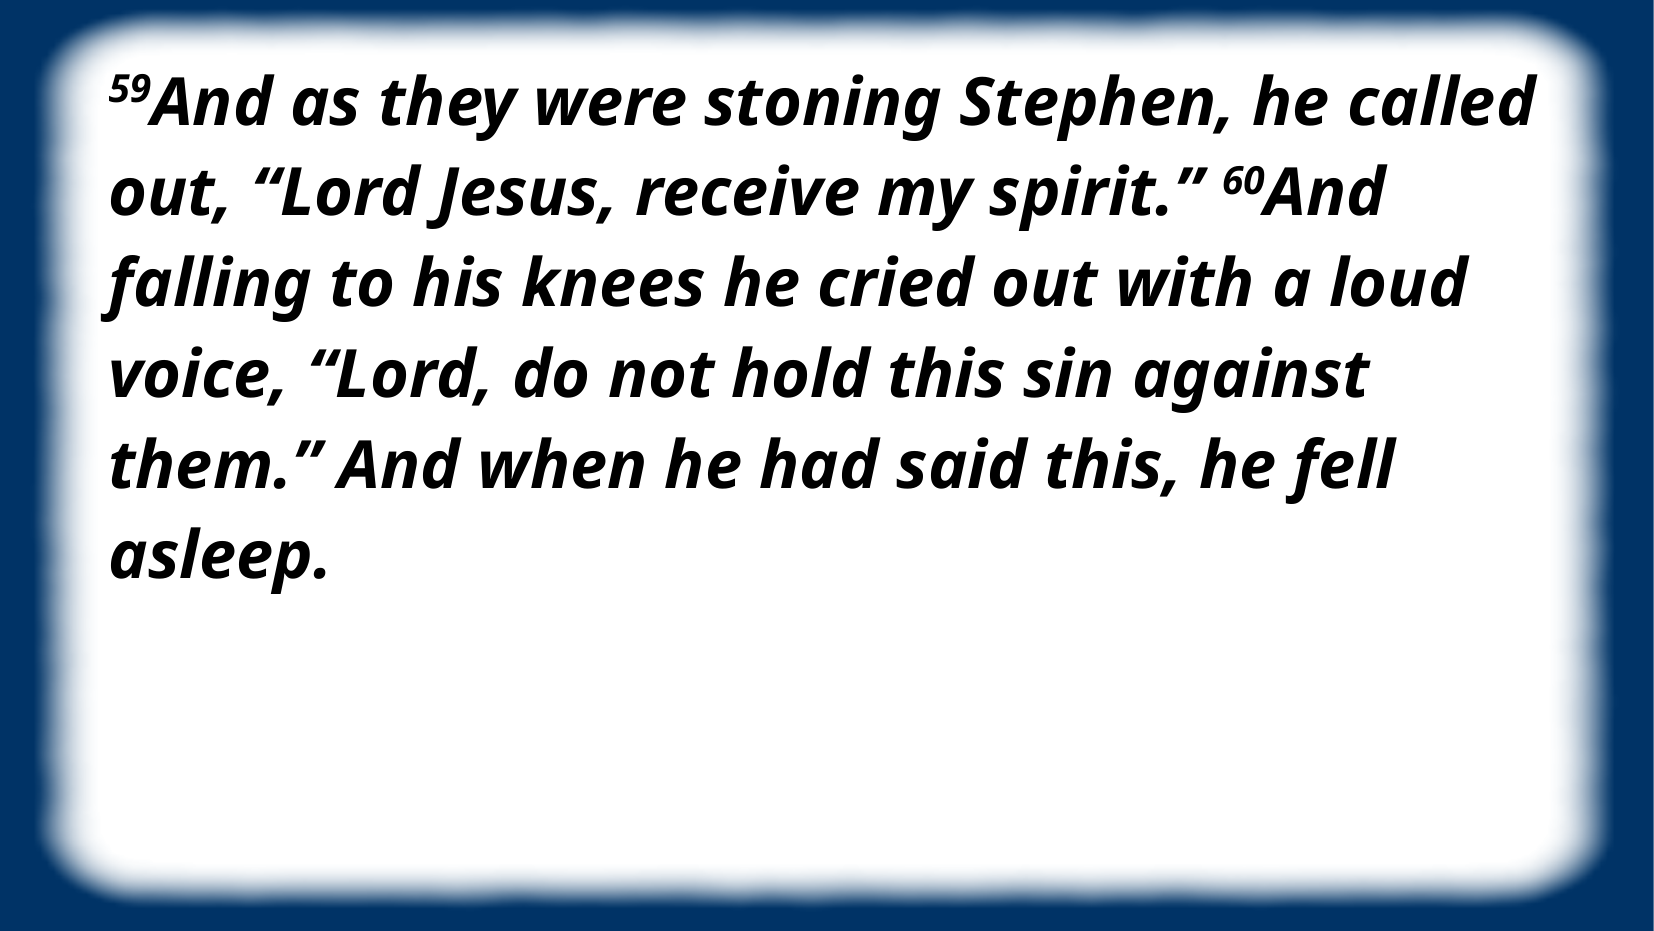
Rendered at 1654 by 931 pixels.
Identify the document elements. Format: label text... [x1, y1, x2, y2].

text_box 59And as they were stoning Stephen, he called out, “Lord Jesus, receive my spirit.” 60And falling to his knees he cried out with a loud voice, “Lord, do not hold this sin against them.” And when he had said this, he fell asleep. [93, 46, 1564, 547]
picture [0, 0, 1654, 931]
